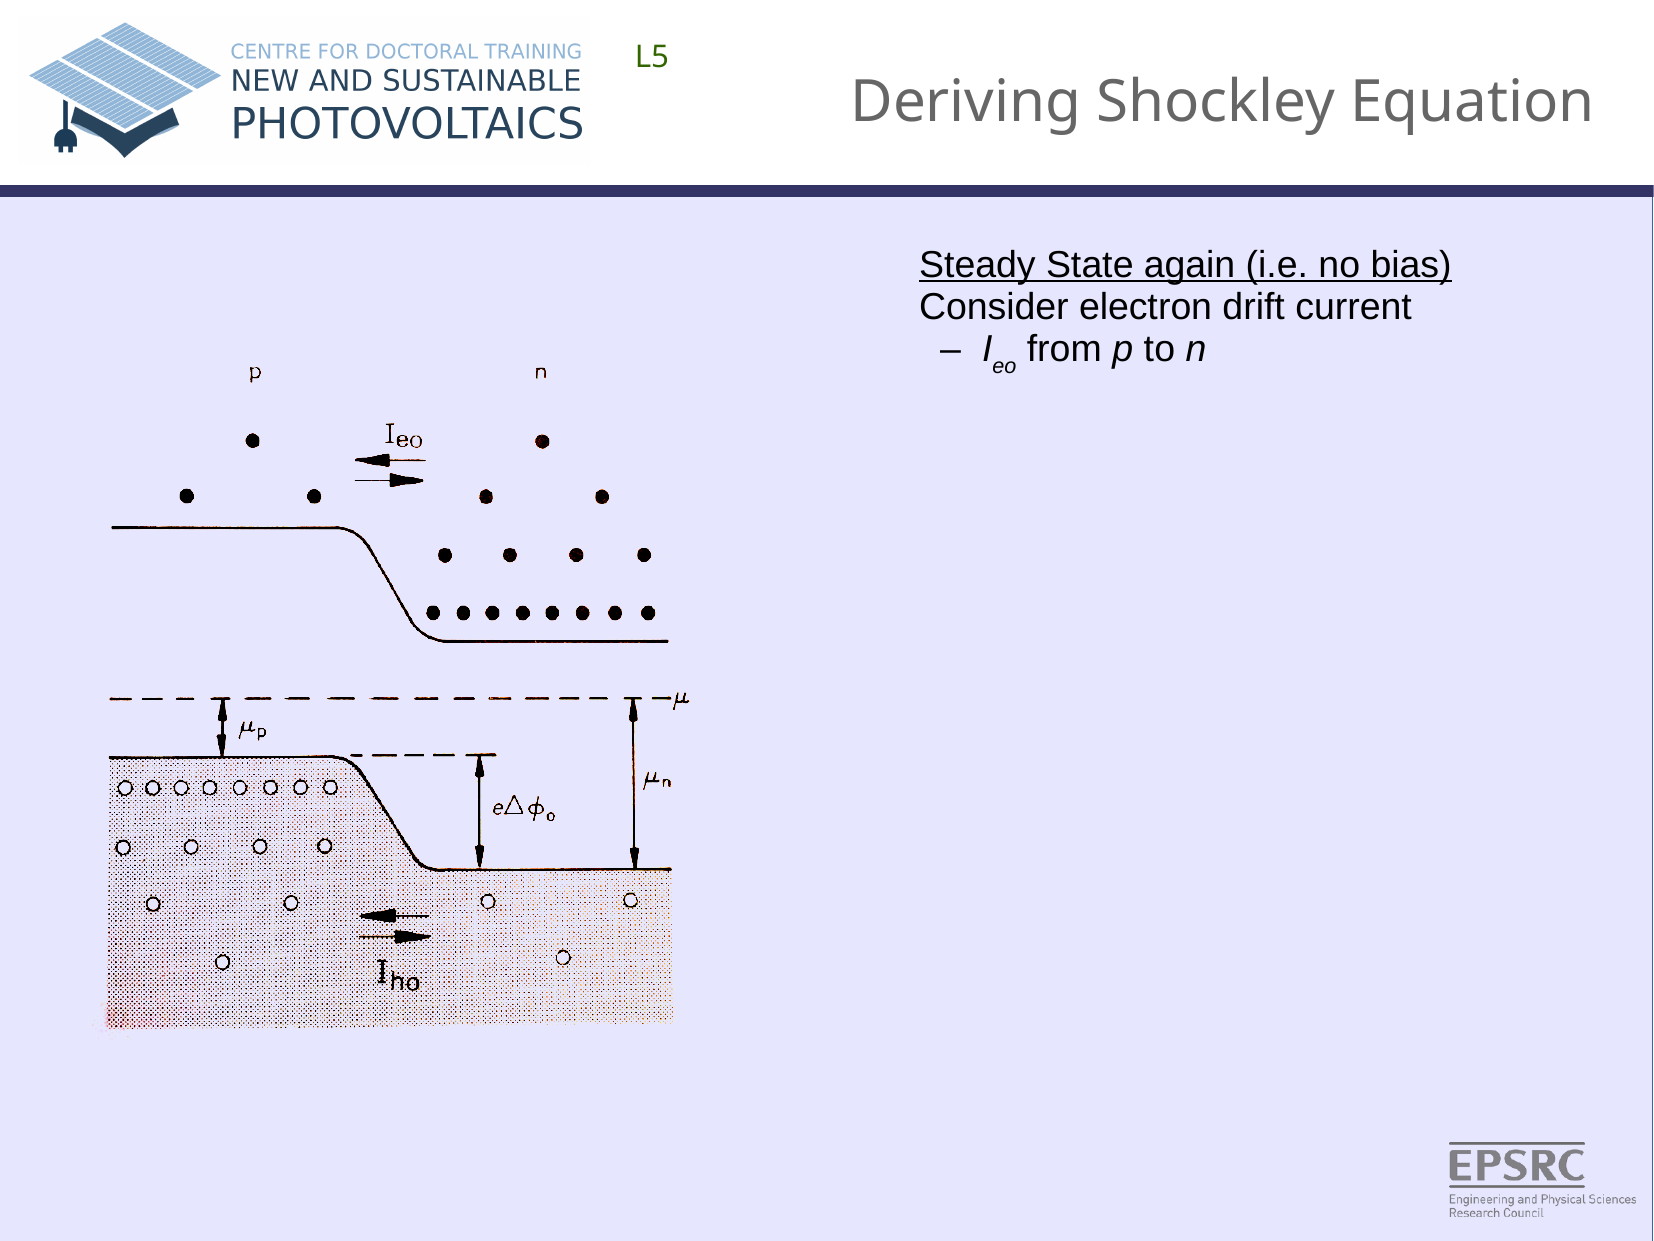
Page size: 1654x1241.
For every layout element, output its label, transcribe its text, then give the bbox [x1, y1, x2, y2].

text_box Steady State again (i.e. no bias) Consider electron drift current – Ieo from p to n [904, 236, 1467, 386]
text_box [0, 197, 1653, 1241]
text_box L5 [620, 29, 880, 80]
picture [1449, 1142, 1636, 1217]
picture [92, 333, 698, 1040]
picture [19, 17, 591, 166]
text_box Deriving Shockley Equation [758, 55, 1610, 146]
